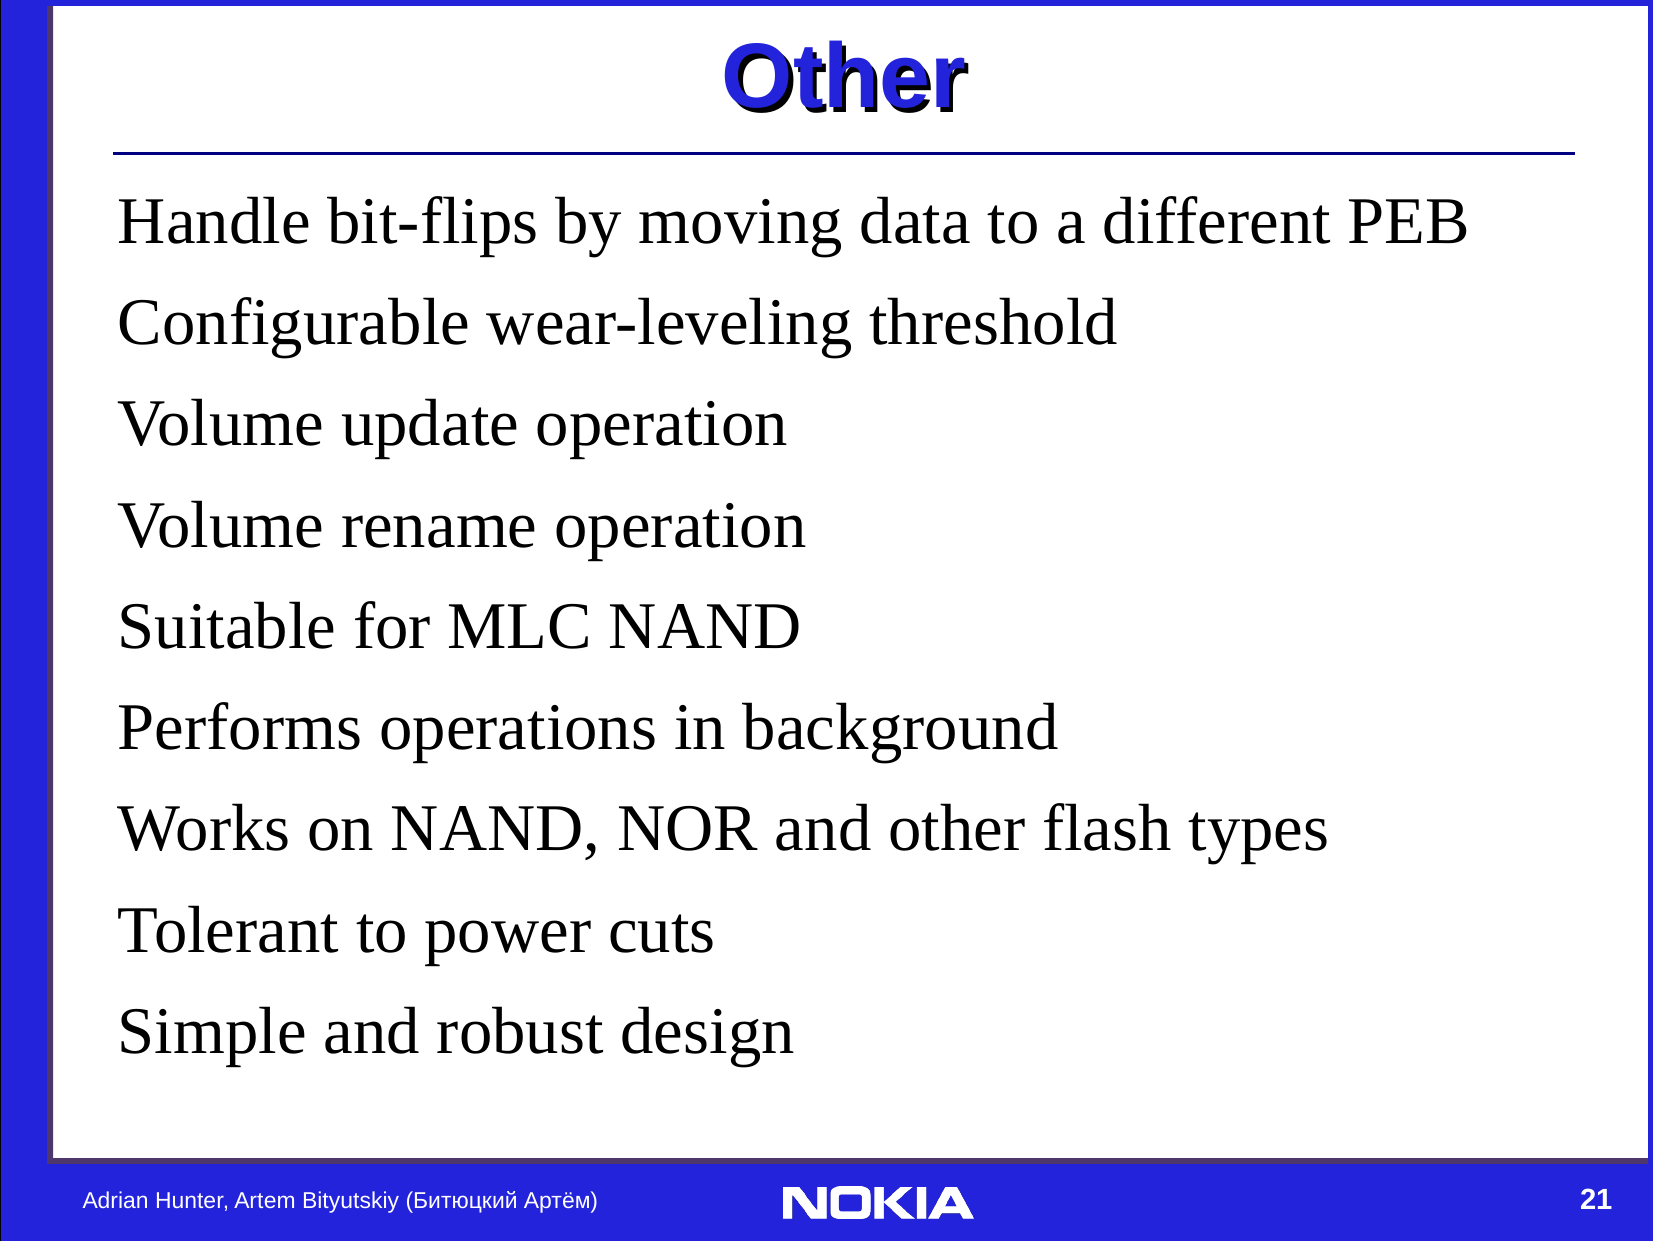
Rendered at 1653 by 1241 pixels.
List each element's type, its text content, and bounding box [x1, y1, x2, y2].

title Other [100, 2, 1588, 151]
picture [783, 1186, 974, 1219]
list Handle bit-flips by moving data to a different PEB Configurable wear-leveling threshold Volume update operation Volume rename operation Suitable for MLC NAND Performs operations in background Works on NAND, NOR and other flash types Tolerant to power cuts Simple and robust design [100, 183, 1588, 1129]
